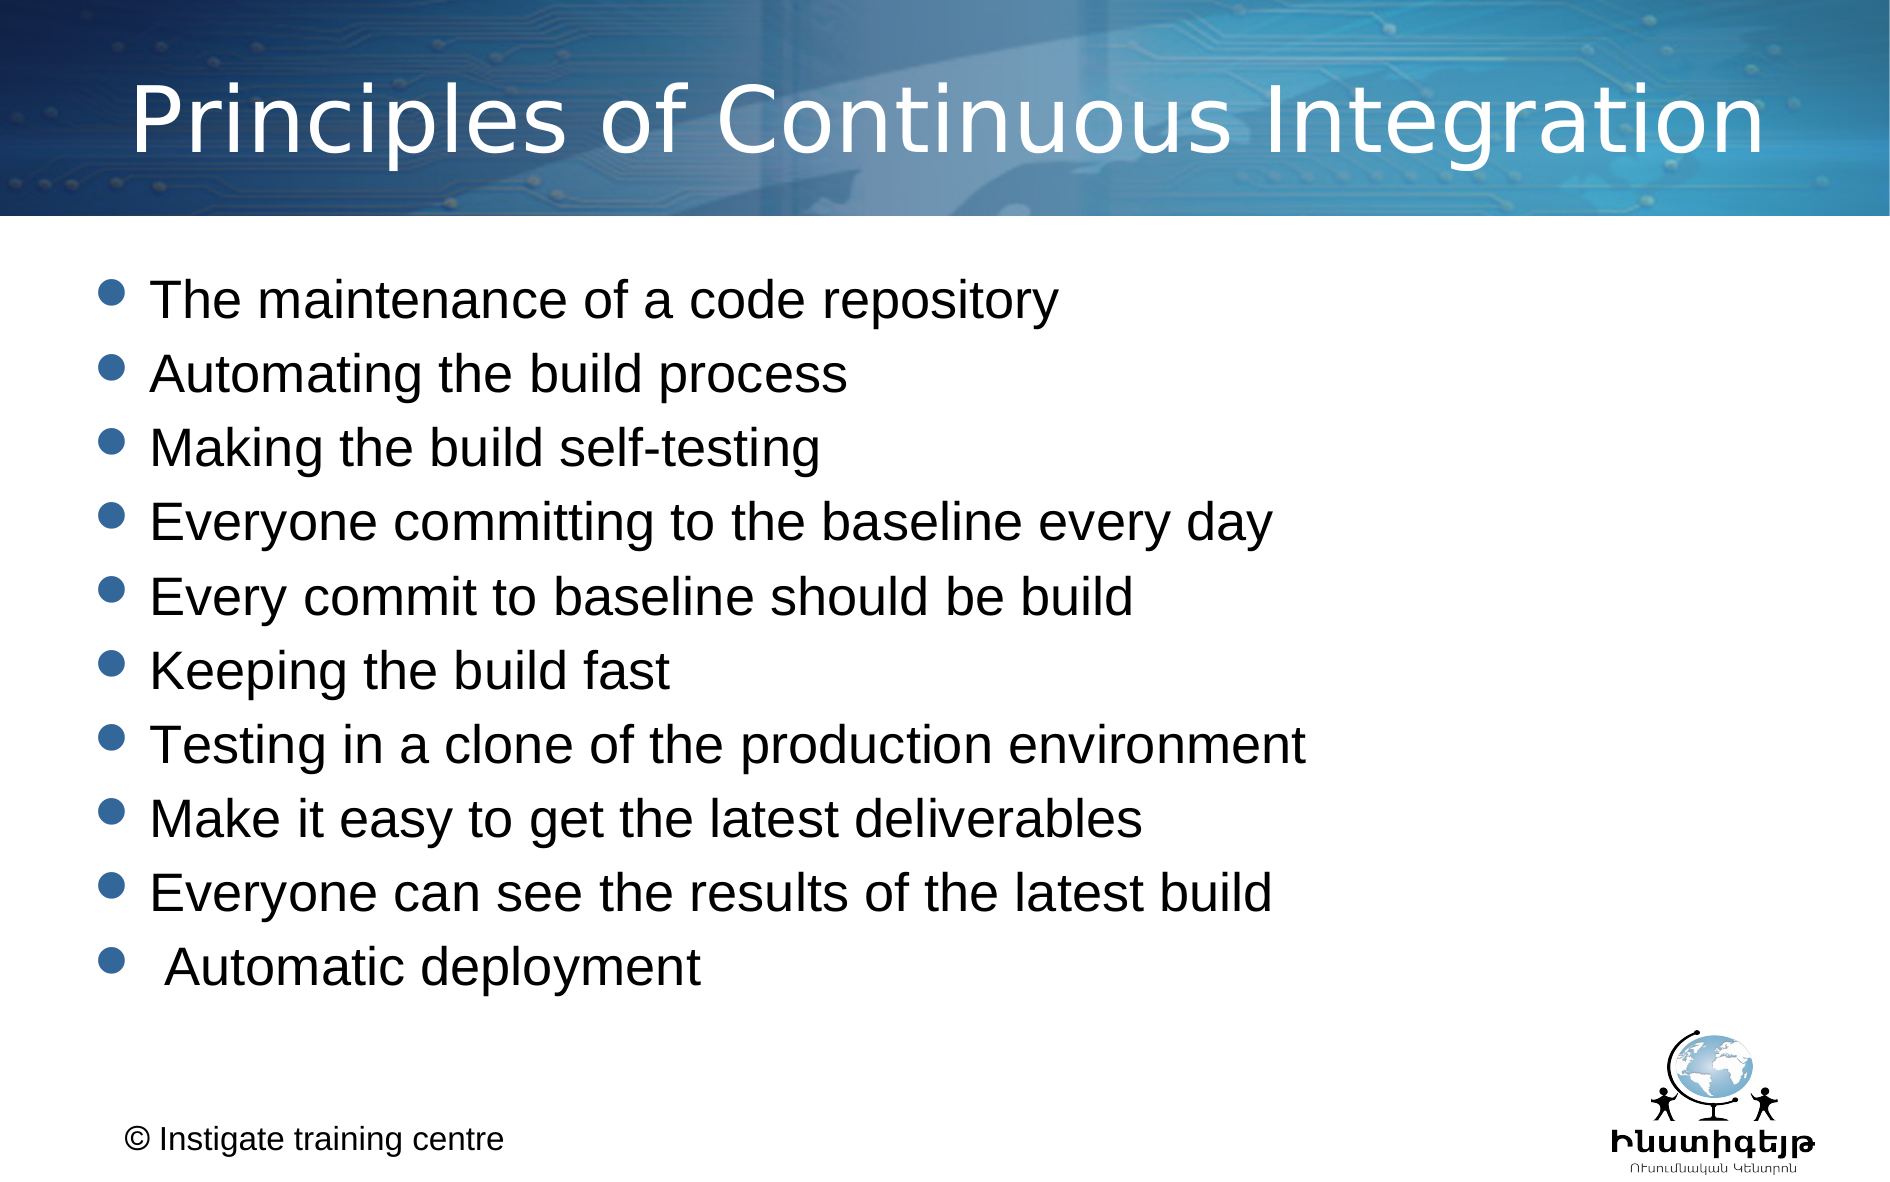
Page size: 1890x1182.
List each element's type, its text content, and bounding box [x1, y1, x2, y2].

list The maintenance of a code repository Automating the build process Making the build self-testing Everyone committing to the baseline every day Every commit to baseline should be build Keeping the build fast Testing in a clone of the production environment Make it easy to get the latest deliverables Everyone can see the results of the latest build Automatic deployment [94, 275, 1794, 299]
picture [0, 0, 1890, 216]
picture [1612, 1030, 1815, 1175]
title Principles of Continuous Integration [94, 47, 1793, 51]
